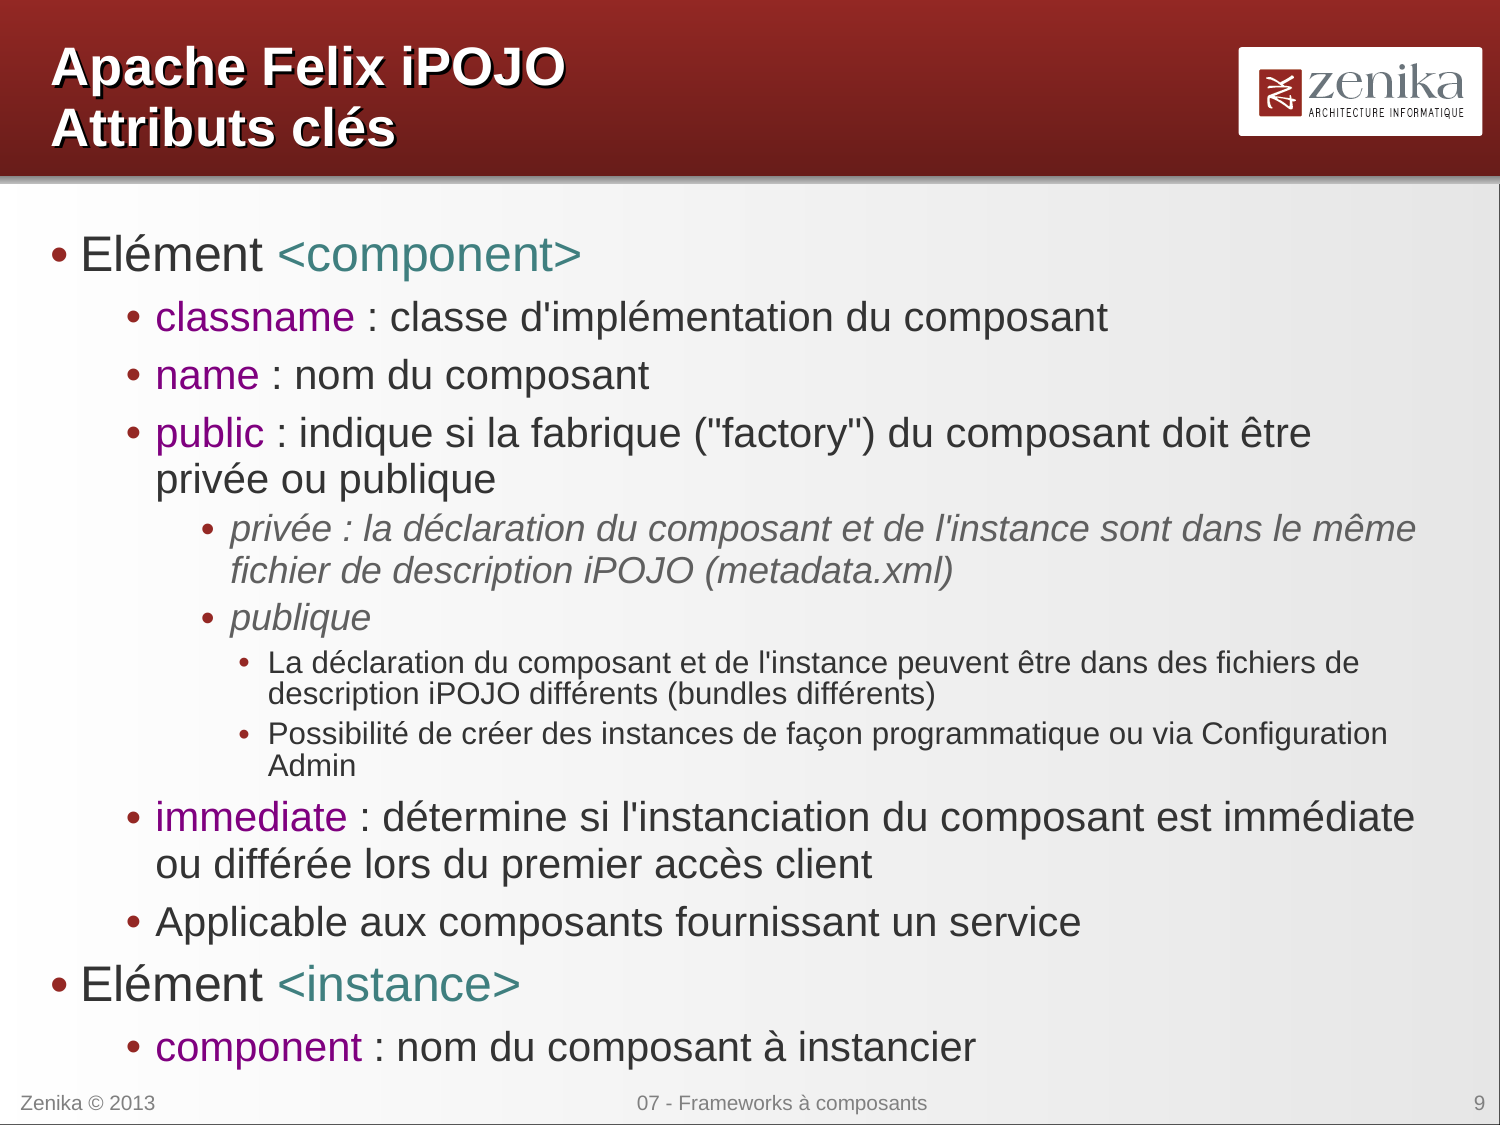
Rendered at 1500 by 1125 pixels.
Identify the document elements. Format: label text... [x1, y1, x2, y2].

title Apache Felix iPOJO Attributs clés [50, 22, 1206, 172]
list Elément <component> classname : classe d'implémentation du composant name : nom du composant public : indique si la fabrique ("factory") du composant doit être privée ou publique privée : la déclaration du composant et de l'instance sont dans le même fichier de description iPOJO (metadata.xml) publique La déclaration du composant et de l'instance peuvent être dans des fichiers de description iPOJO différents (bundles différents) Possibilité de créer des instances de façon programmatique ou via Configuration Admin immediate : détermine si l'instanciation du composant est immédiate ou différée lors du premier accès client Applicable aux composants fournissant un service Elément <instance> component : nom du composant à instancier [50, 226, 1435, 1072]
picture [1257, 58, 1464, 125]
